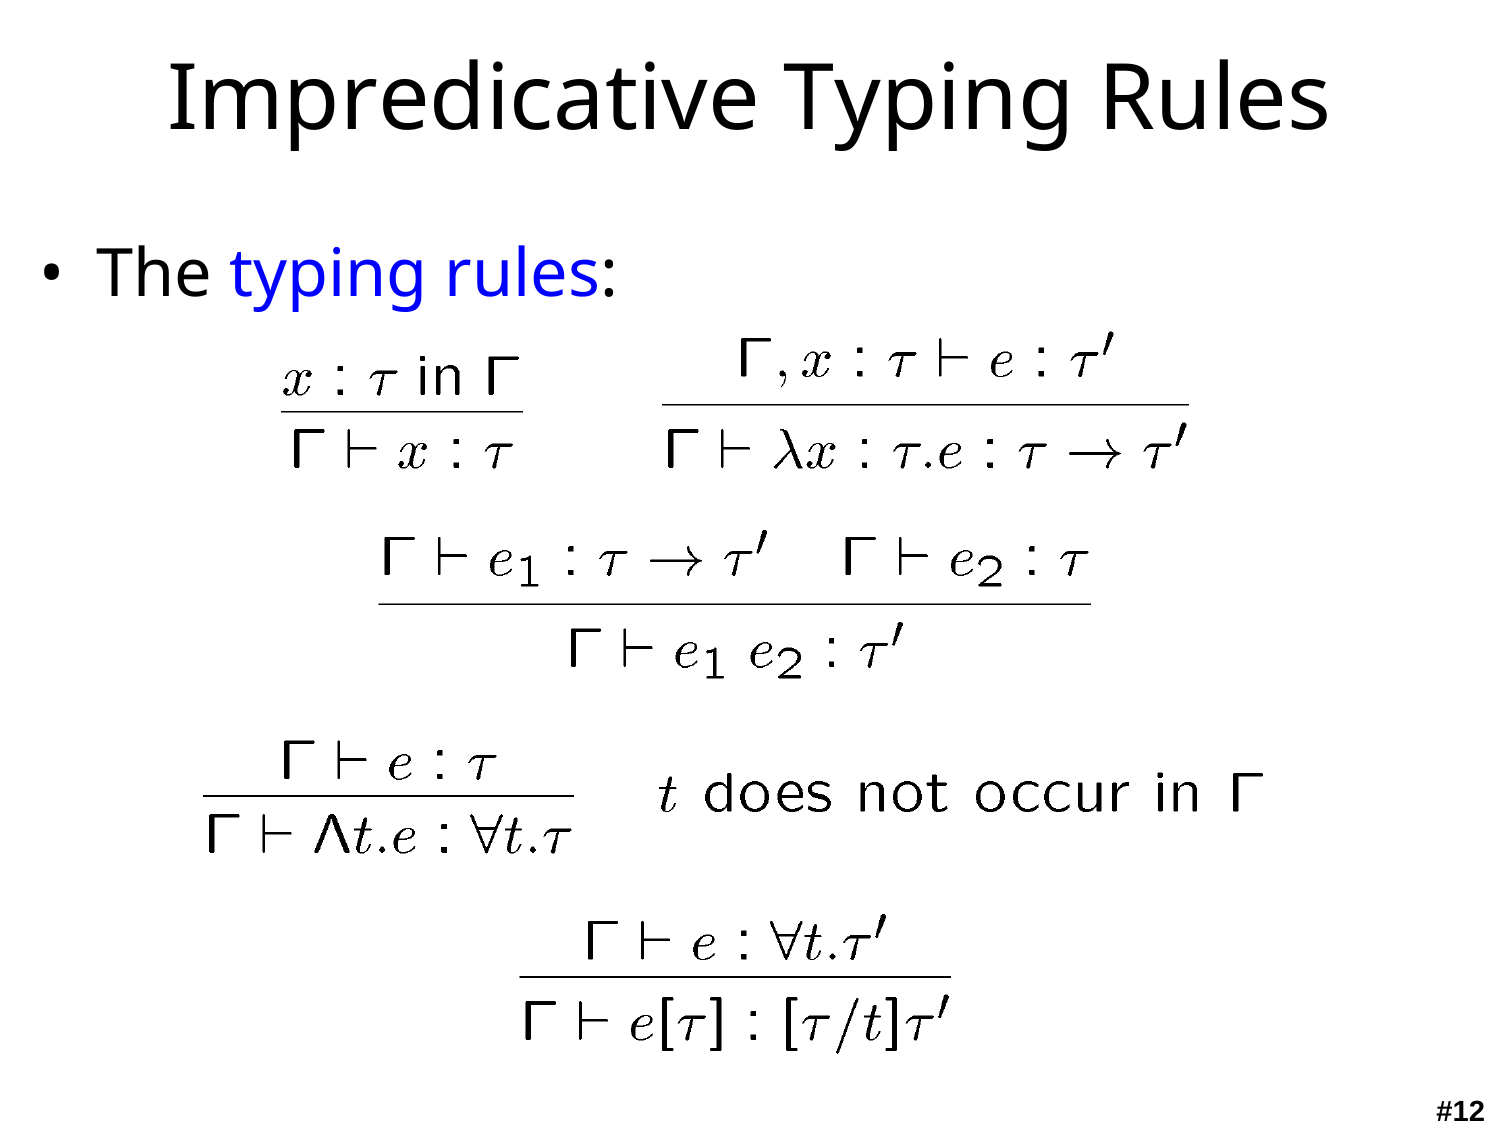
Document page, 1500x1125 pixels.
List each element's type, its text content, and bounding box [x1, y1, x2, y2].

picture [200, 329, 1263, 1055]
list The typing rules: [24, 217, 1476, 1056]
title Impredicative Typing Rules [24, 0, 1476, 188]
